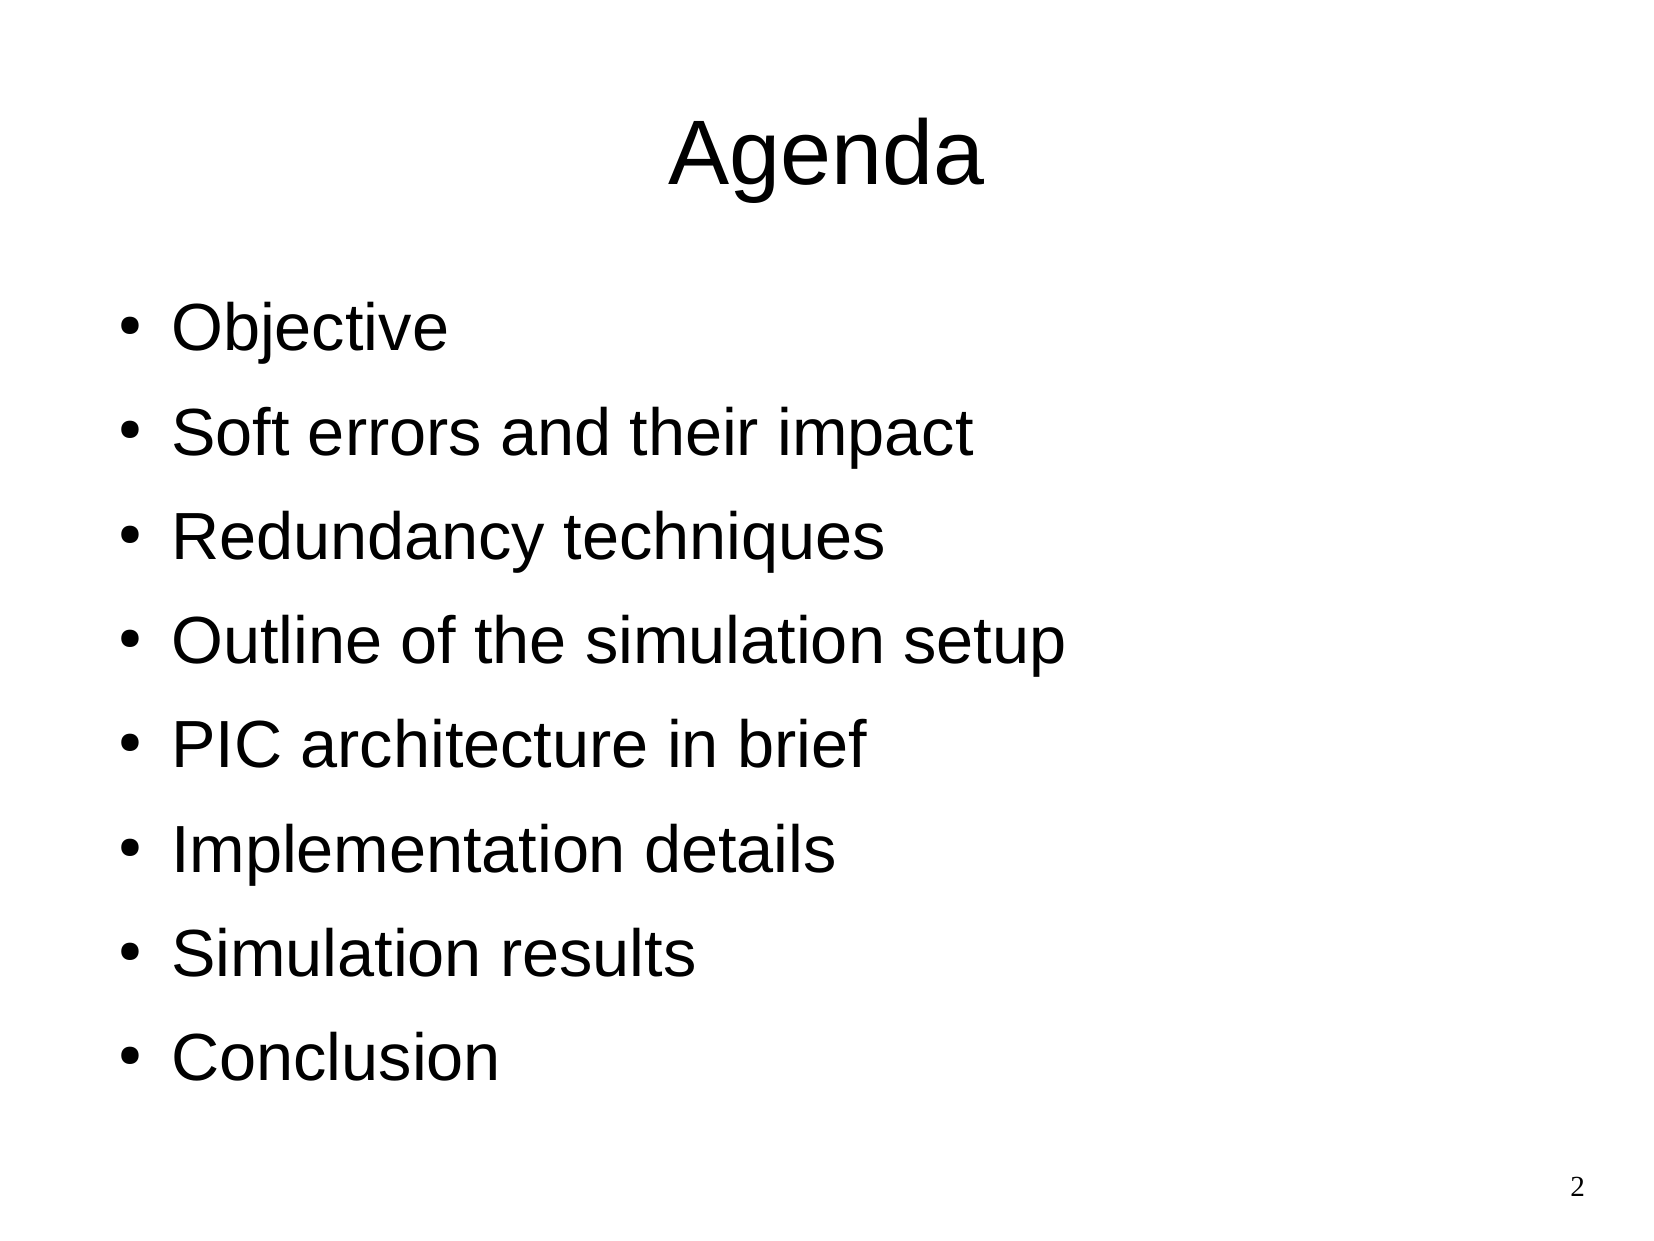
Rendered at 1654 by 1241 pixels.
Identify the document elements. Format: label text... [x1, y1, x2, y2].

list Objective Soft errors and their impact Redundancy techniques Outline of the simulation setup PIC architecture in brief Implementation details Simulation results Conclusion [82, 290, 1571, 1109]
title Agenda [82, 49, 1571, 257]
